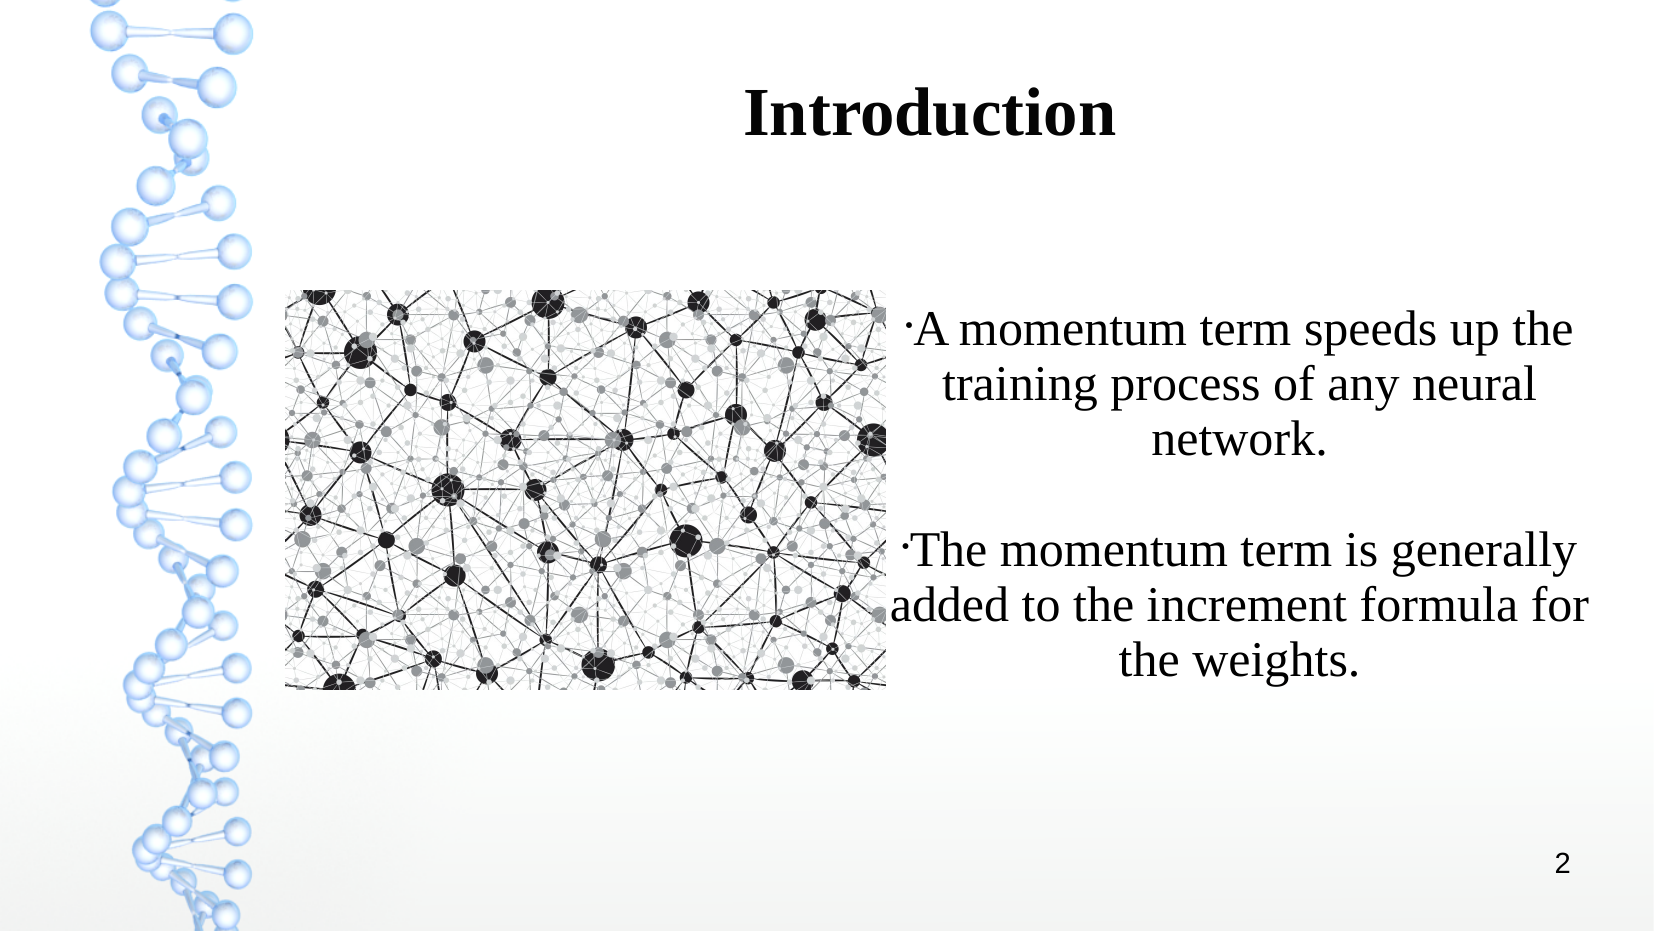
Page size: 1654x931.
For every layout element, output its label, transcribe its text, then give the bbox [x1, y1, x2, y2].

picture [0, 0, 1654, 931]
title Introduction [265, 35, 1595, 189]
subtitle A momentum term speeds up the training process of any neural network. The momentum term is generally added to the increment formula for the weights. [885, 224, 1595, 764]
